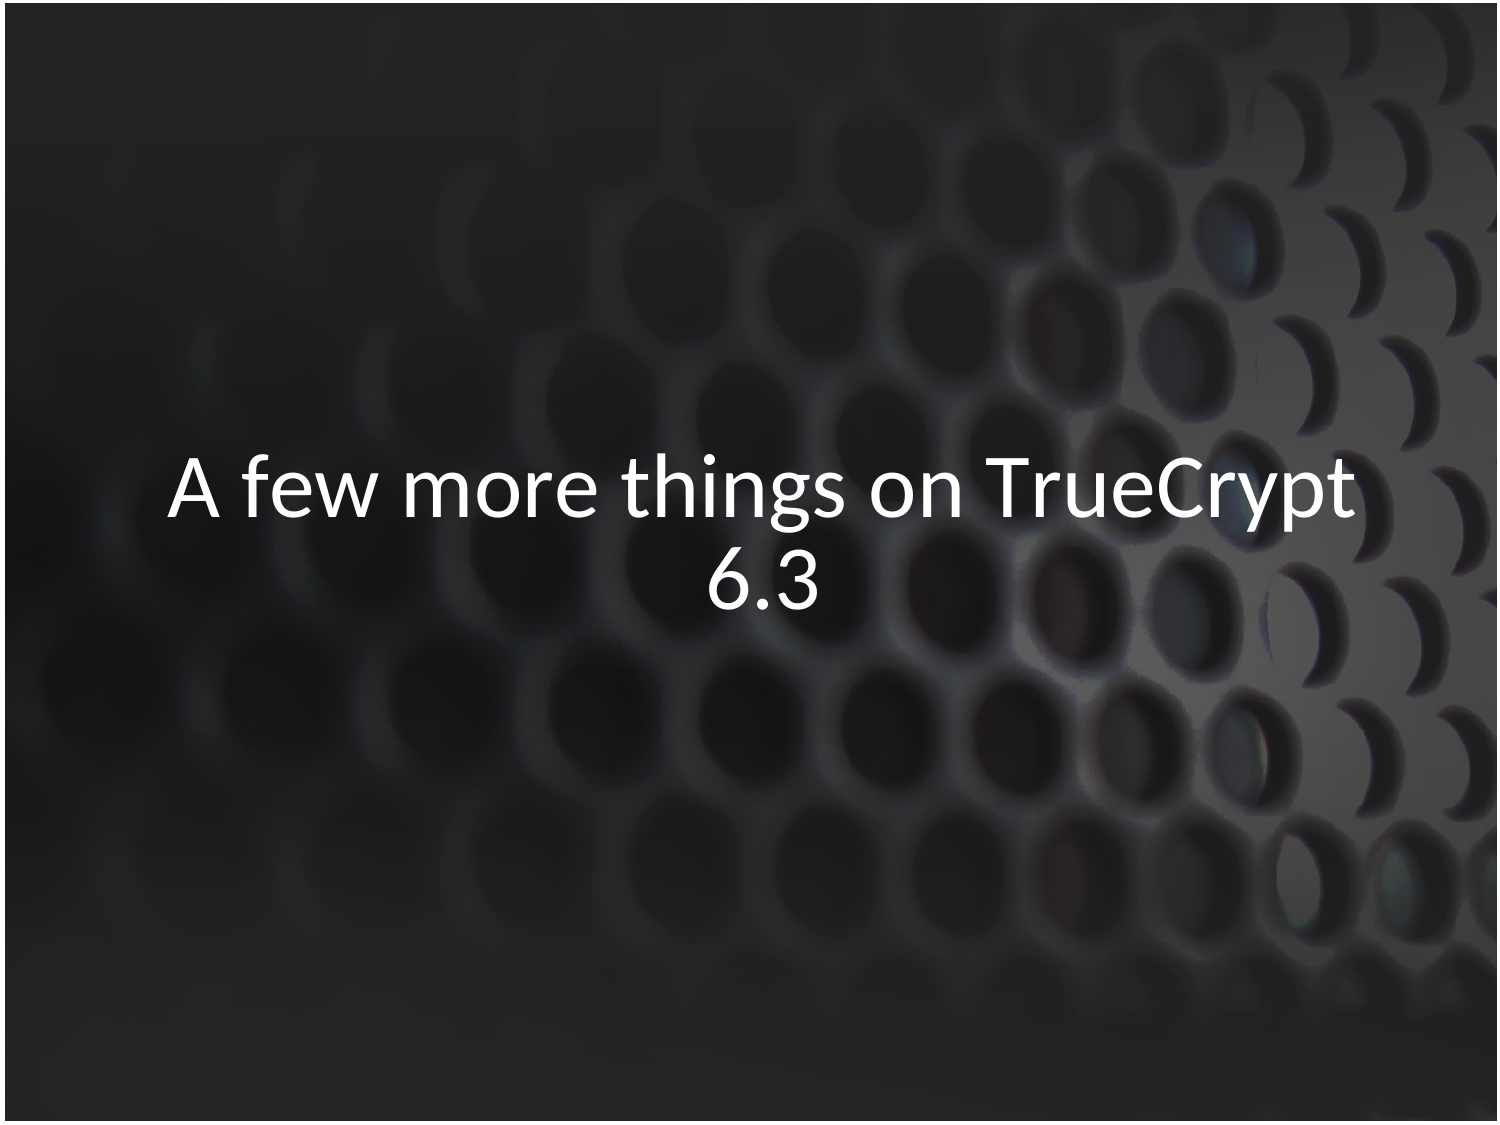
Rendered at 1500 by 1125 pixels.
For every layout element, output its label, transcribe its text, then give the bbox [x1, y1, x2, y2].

title A few more things on TrueCrypt 6.3 [88, 421, 1439, 661]
picture [0, 0, 1500, 1125]
